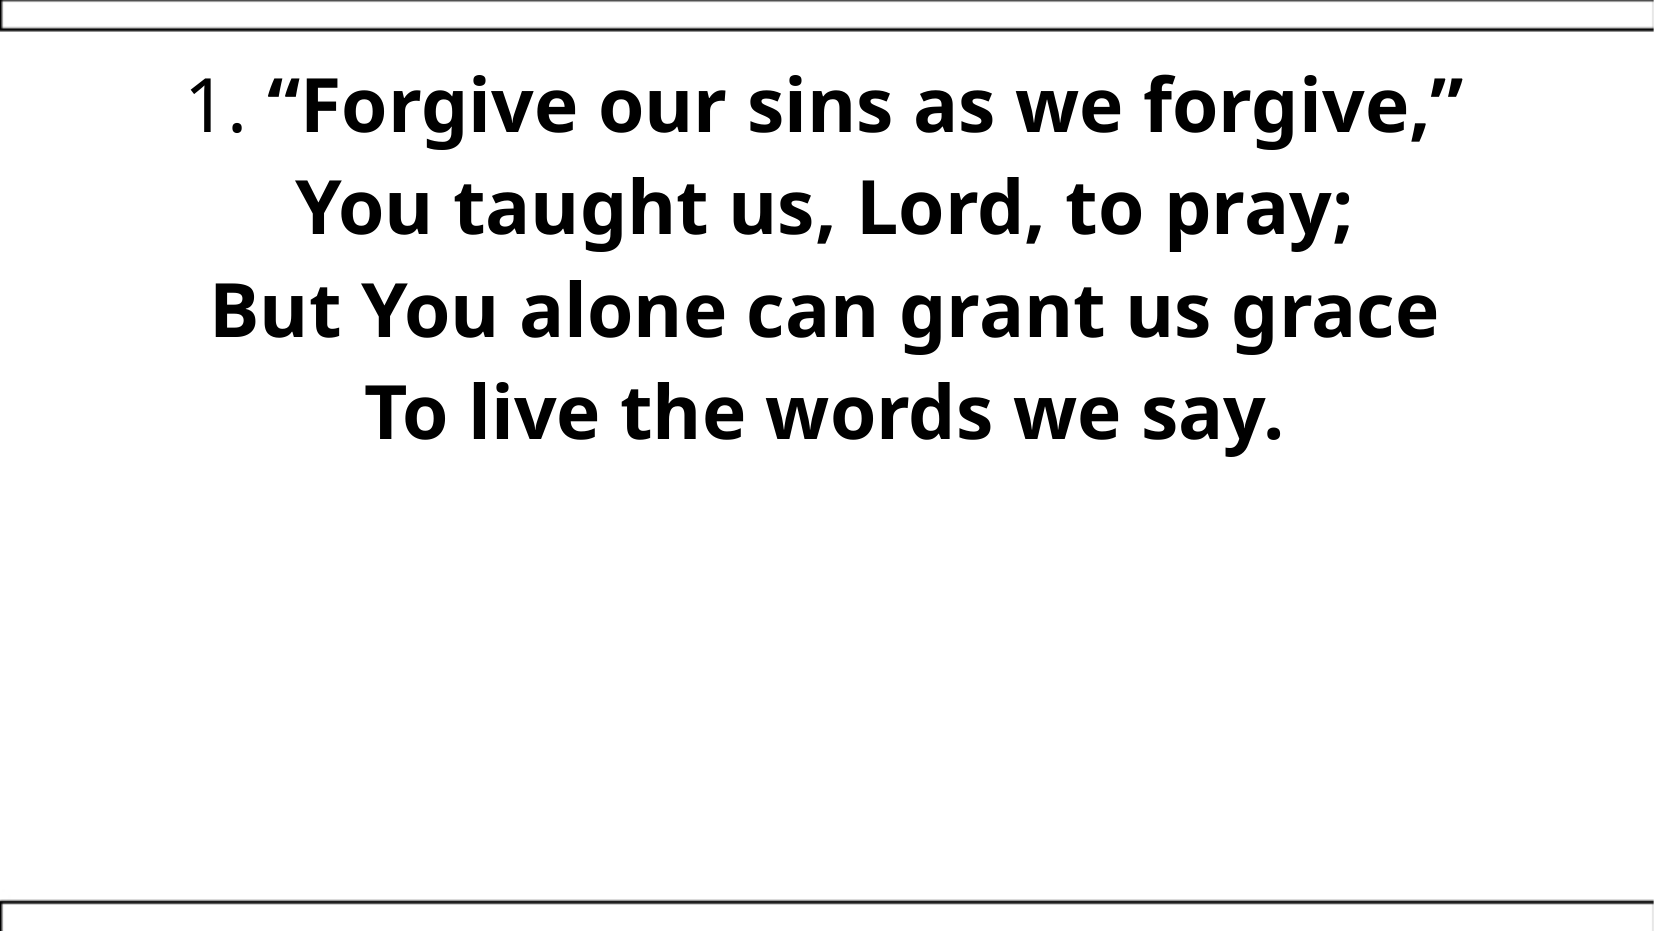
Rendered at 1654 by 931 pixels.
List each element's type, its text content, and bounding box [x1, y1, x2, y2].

picture [0, 0, 1654, 931]
text_box 1. “Forgive our sins as we forgive,” You taught us, Lord, to pray; But You alone can grant us grace To live the words we say. [105, 45, 1546, 460]
